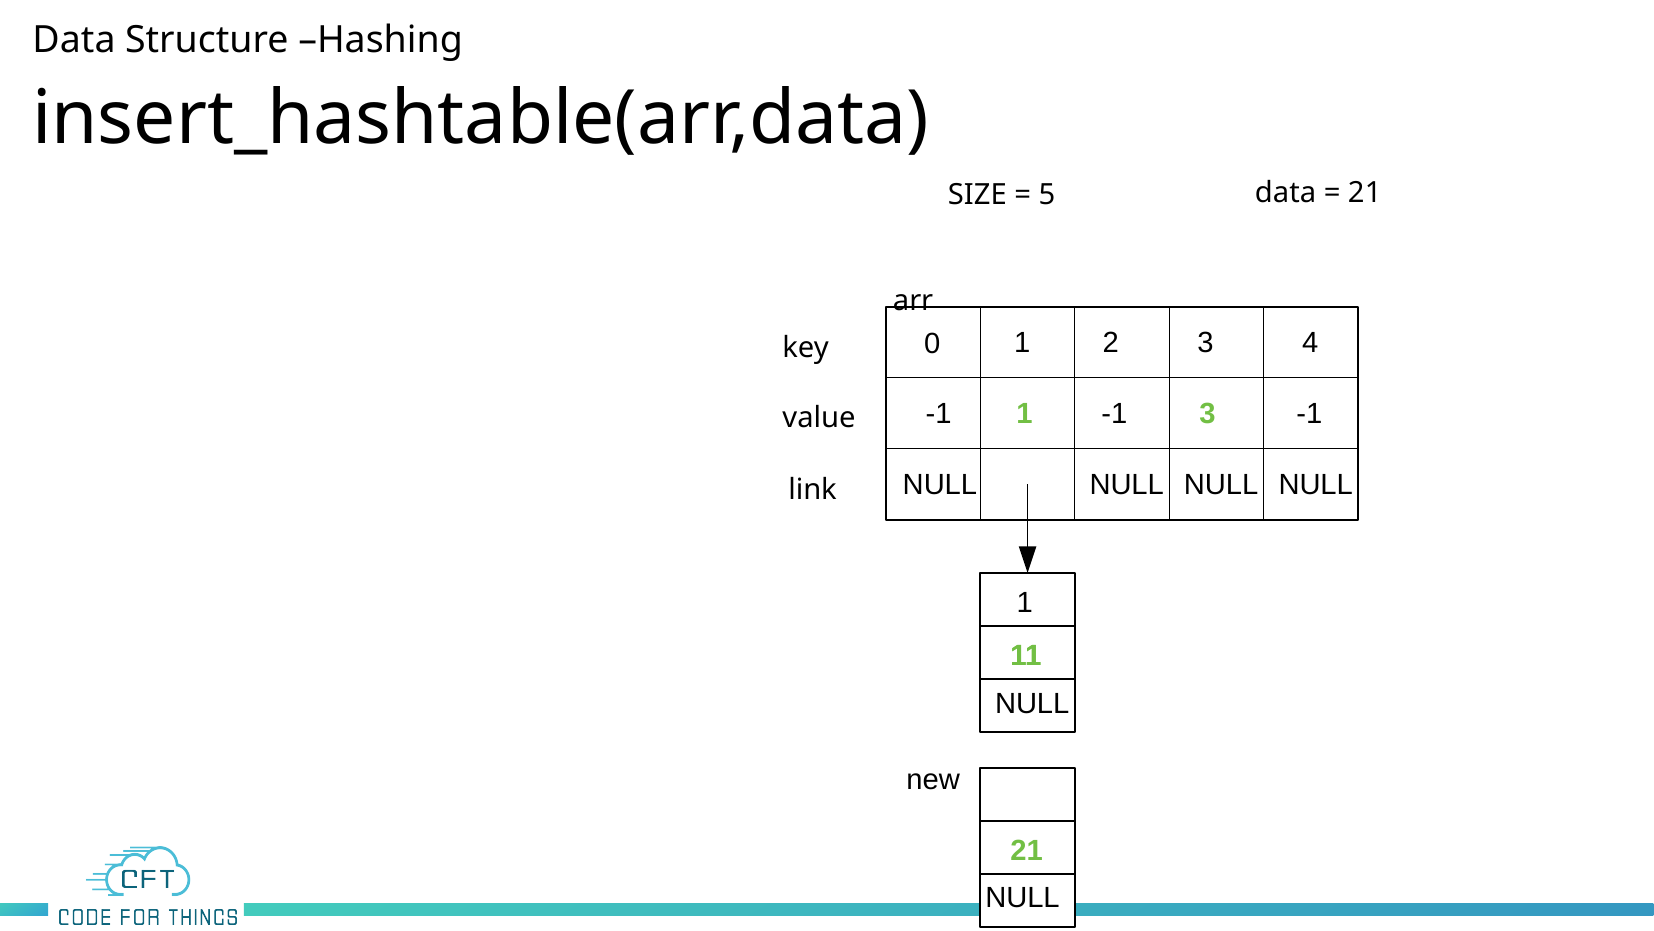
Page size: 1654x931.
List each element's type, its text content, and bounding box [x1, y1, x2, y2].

text_box [980, 922, 1075, 928]
text_box NULL [1169, 460, 1263, 508]
text_box 3 [1182, 318, 1229, 367]
text_box NULL [970, 873, 1075, 922]
text_box [1170, 449, 1263, 460]
text_box key [767, 318, 910, 403]
text_box NULL [1263, 460, 1368, 509]
text_box 11 [995, 631, 1075, 680]
text_box [1170, 378, 1263, 448]
text_box [910, 322, 980, 377]
text_box 2 [1087, 318, 1134, 367]
text_box [1264, 307, 1359, 377]
text_box [1075, 307, 1169, 377]
text_box [1264, 449, 1359, 460]
picture [59, 846, 237, 925]
text_box -1 [910, 389, 967, 438]
text_box 1 [1001, 389, 1058, 438]
text_box 0 [909, 319, 956, 368]
text_box [981, 307, 1074, 377]
text_box [1264, 378, 1359, 448]
text_box 21 [995, 826, 1075, 873]
text_box 1 [1001, 578, 1048, 626]
text_box value [767, 389, 898, 473]
title Data Structure –Hashing insert_hashtable(arr,data) [32, 12, 1184, 166]
text_box [981, 378, 1074, 448]
text_box arr [878, 272, 1056, 322]
text_box NULL [1074, 460, 1169, 508]
text_box [1170, 307, 1263, 377]
text_box [980, 767, 1075, 873]
text_box 3 [1184, 389, 1241, 438]
text_box new [891, 755, 996, 804]
text_box [1264, 509, 1359, 520]
text_box NULL [980, 679, 1085, 727]
text_box NULL [887, 460, 993, 509]
text_box [980, 727, 1075, 733]
text_box -1 [1086, 389, 1143, 438]
text_box SIZE = 5 [933, 165, 1111, 215]
text_box 4 [1287, 318, 1334, 367]
text_box [1075, 449, 1169, 460]
text_box [885, 473, 980, 520]
text_box [1075, 378, 1169, 448]
text_box [898, 378, 980, 448]
text_box [980, 572, 1075, 679]
text_box -1 [1281, 389, 1338, 438]
text_box [1170, 508, 1263, 520]
text_box data = 21 [1240, 163, 1418, 213]
text_box link [773, 460, 863, 510]
text_box [981, 449, 1074, 520]
text_box 1 [999, 318, 1046, 367]
text_box [1075, 508, 1169, 520]
text_box [898, 449, 980, 460]
